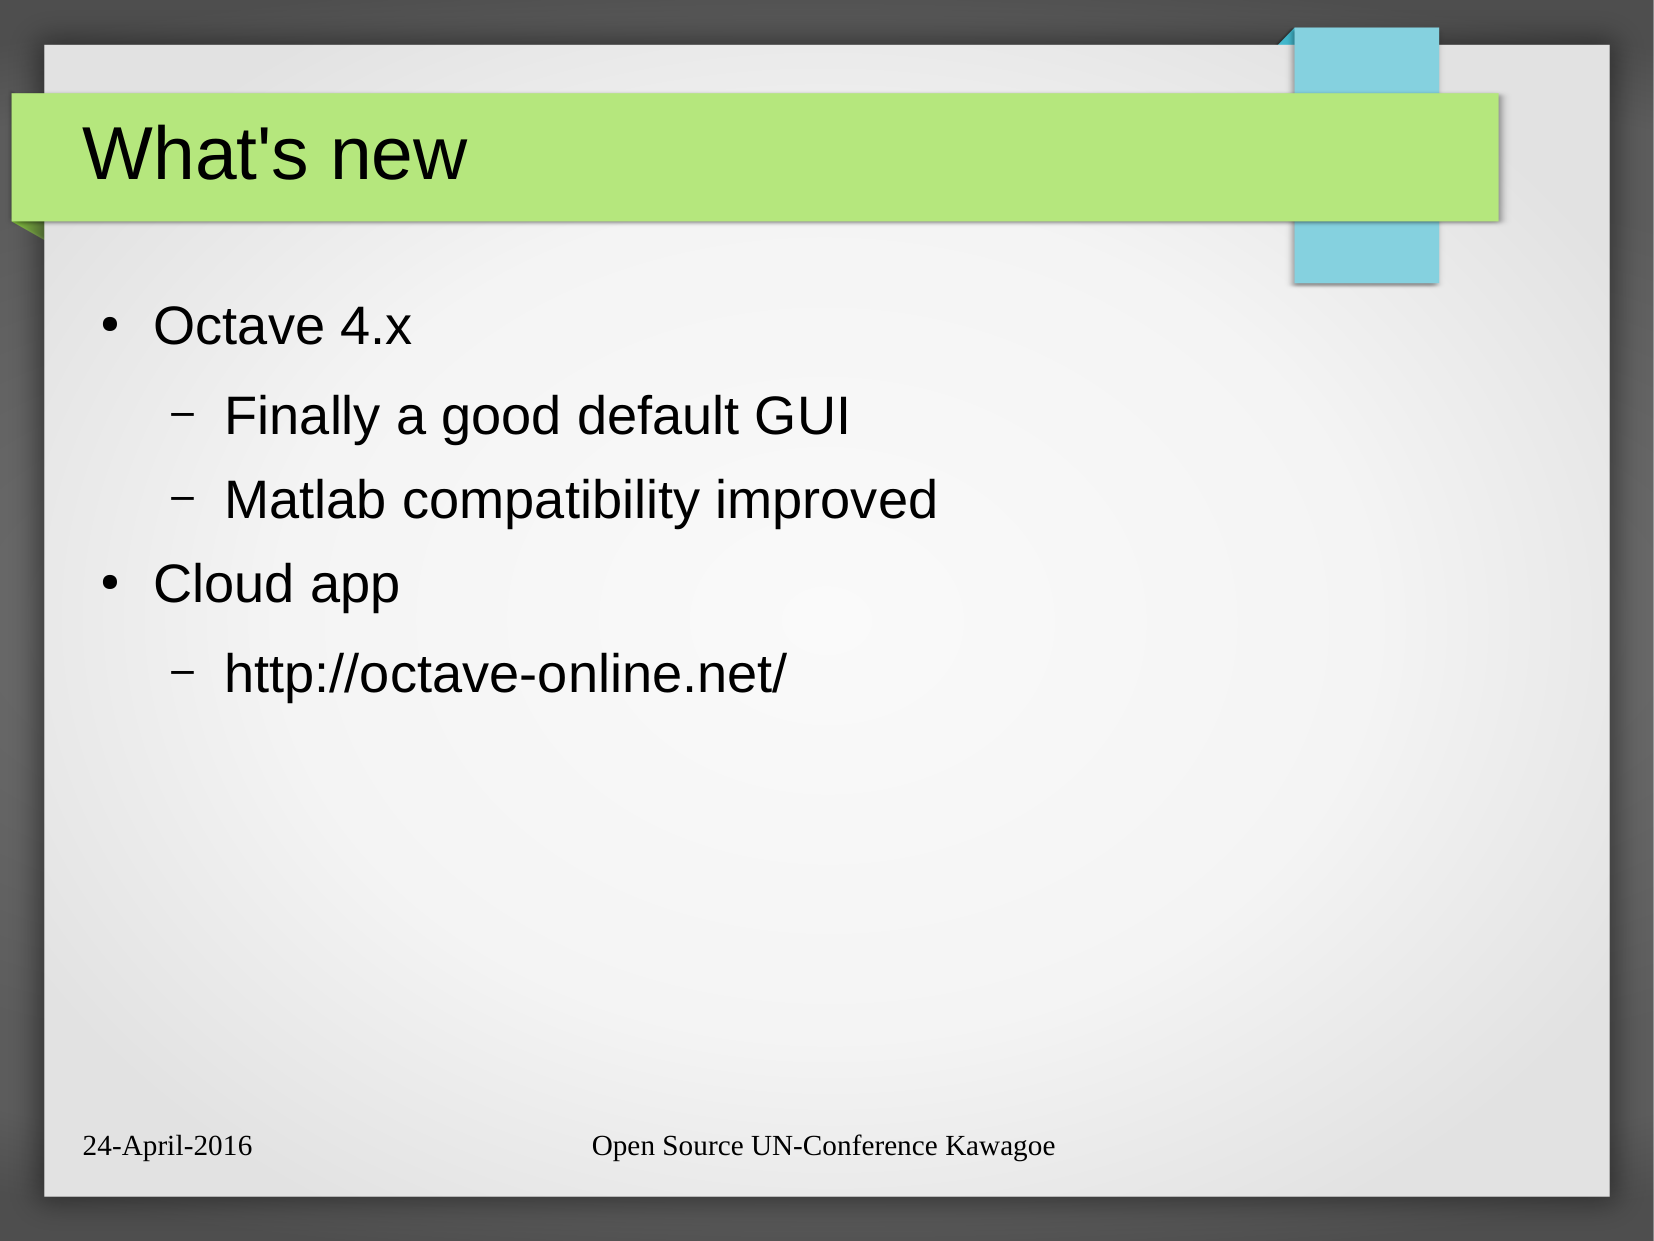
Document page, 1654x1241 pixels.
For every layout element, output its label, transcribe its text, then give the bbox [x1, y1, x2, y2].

picture [0, 0, 1654, 1241]
title What's new [82, 94, 1264, 213]
list Octave 4.x Finally a good default GUI Matlab compatibility improved Cloud app http://octave-online.net/ [82, 295, 1571, 1015]
